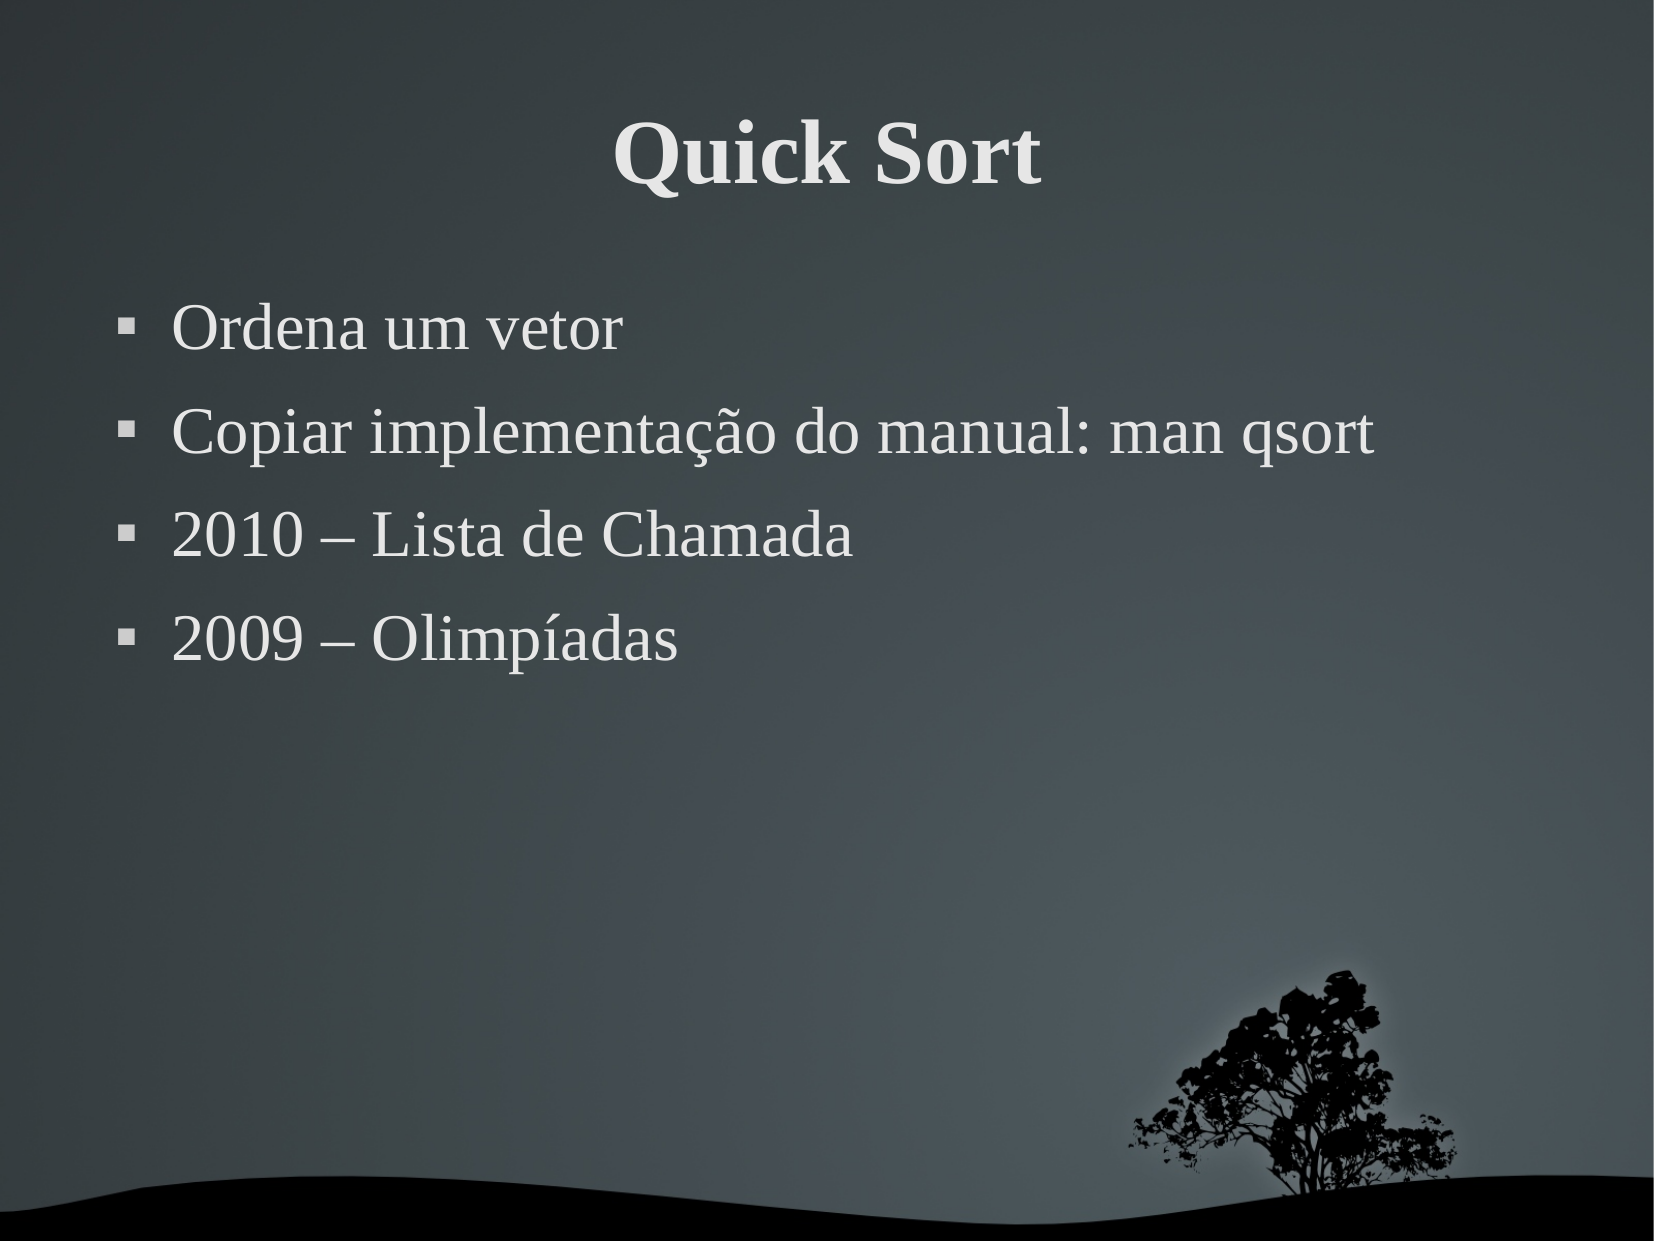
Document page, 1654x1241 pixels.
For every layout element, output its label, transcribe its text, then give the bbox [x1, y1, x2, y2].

picture [0, 0, 1654, 1241]
title Quick Sort [82, 49, 1571, 257]
list Ordena um vetor Copiar implementação do manual: man qsort 2010 – Lista de Chamada 2009 – Olimpíadas [82, 290, 1571, 1109]
